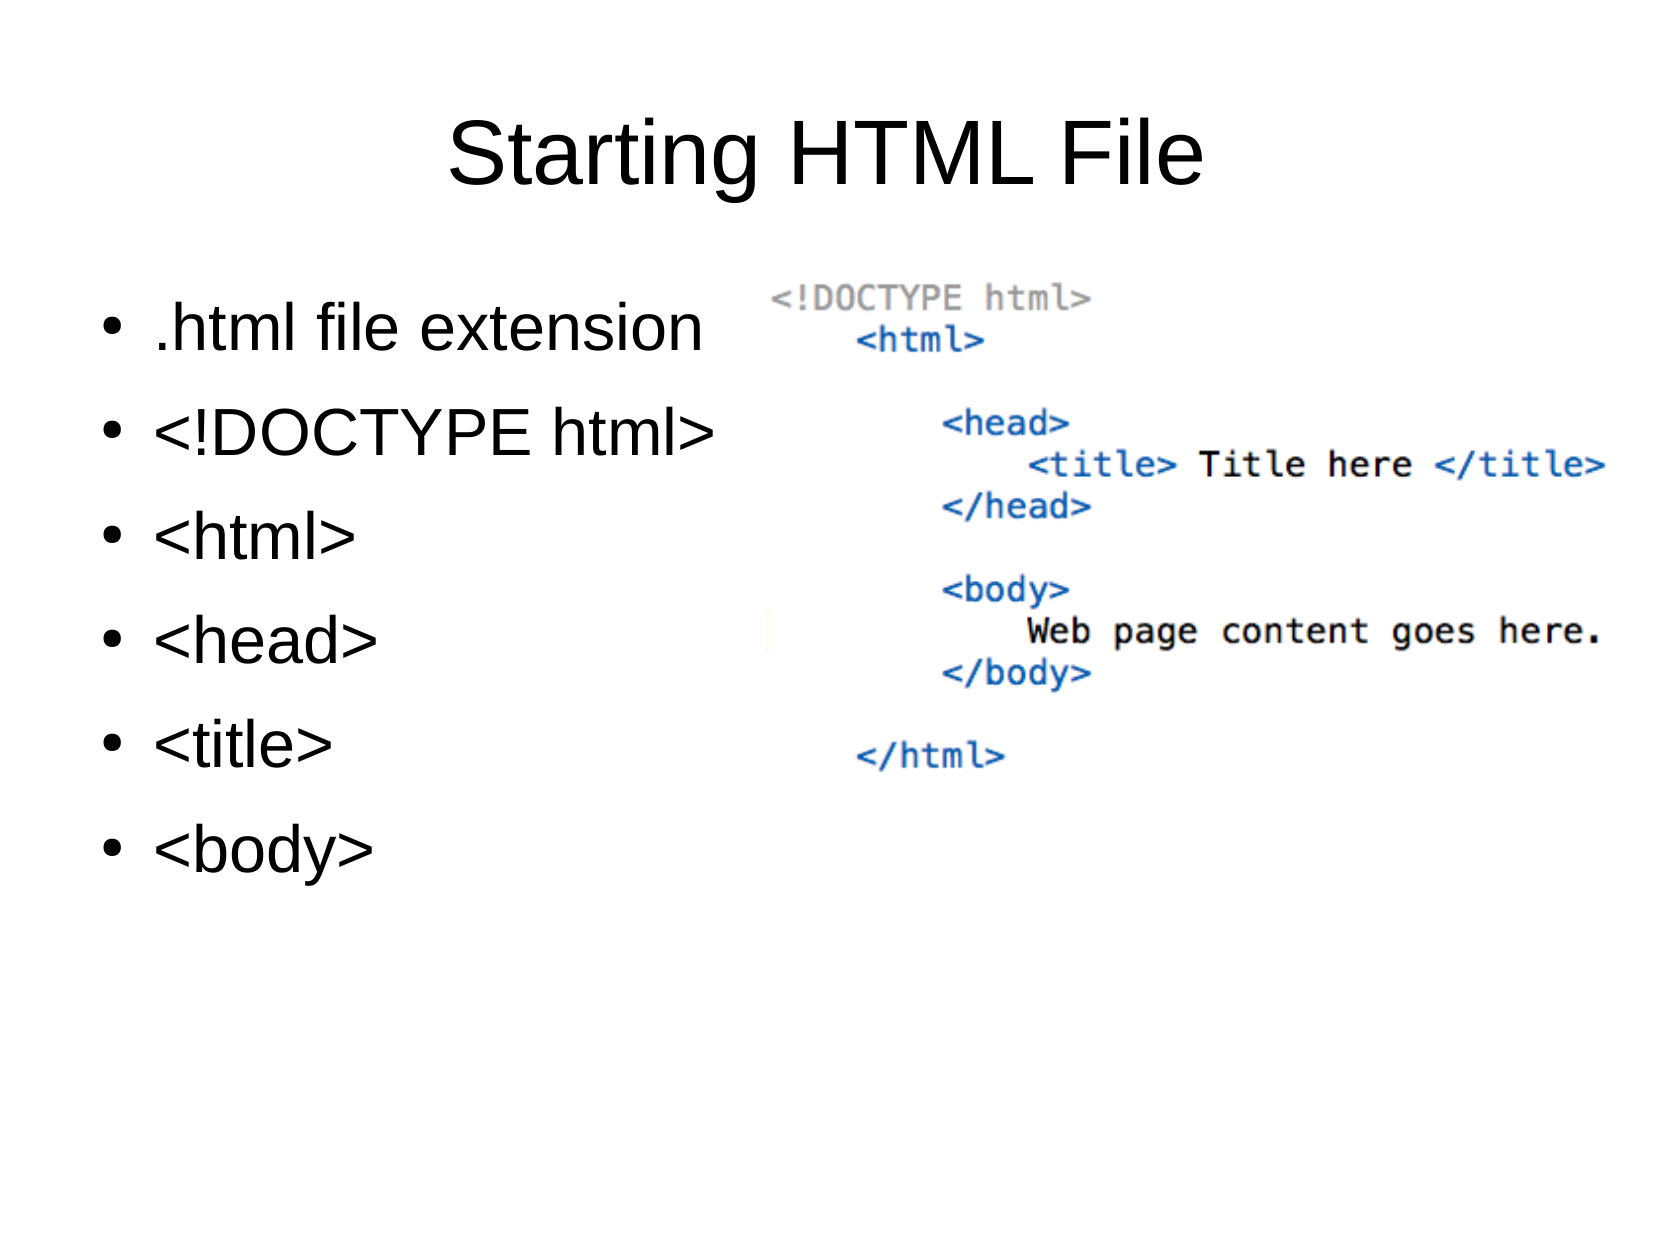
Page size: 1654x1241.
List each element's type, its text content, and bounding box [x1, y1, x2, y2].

title Starting HTML File [82, 49, 1571, 257]
list .html file extension <!DOCTYPE html> <html> <head> <title> <body> [82, 290, 809, 1010]
picture [765, 269, 1639, 792]
